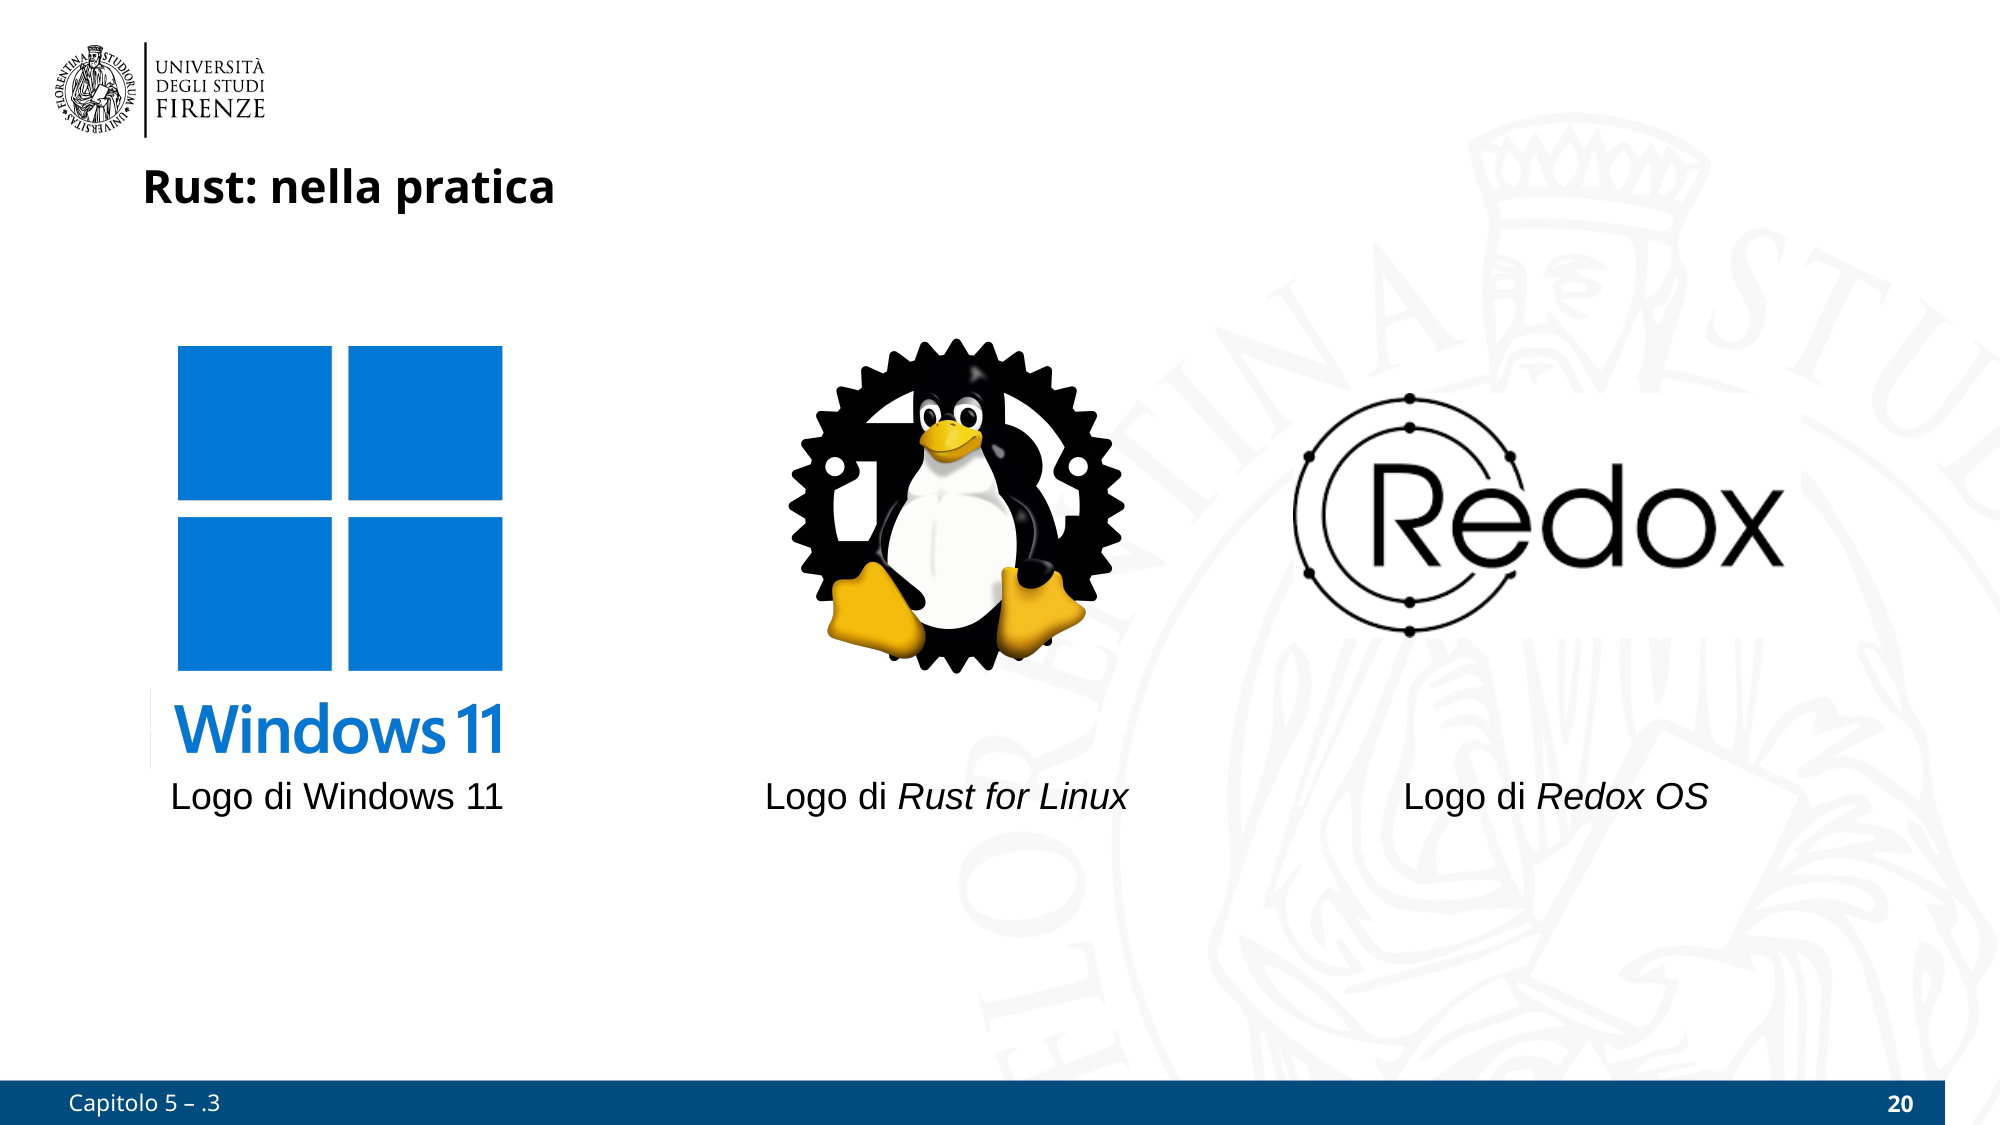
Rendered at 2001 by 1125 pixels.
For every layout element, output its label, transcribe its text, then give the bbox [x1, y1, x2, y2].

text_box Logo di Windows 11 [150, 768, 526, 826]
text_box Logo di Rust for Linux [750, 768, 1163, 826]
picture [0, 0, 2000, 1125]
list Capitolo 5 – .3 [53, 1083, 1715, 1125]
text_box Logo di Redox OS [1350, 768, 1763, 826]
title Rust: nella pratica [127, 157, 1570, 225]
